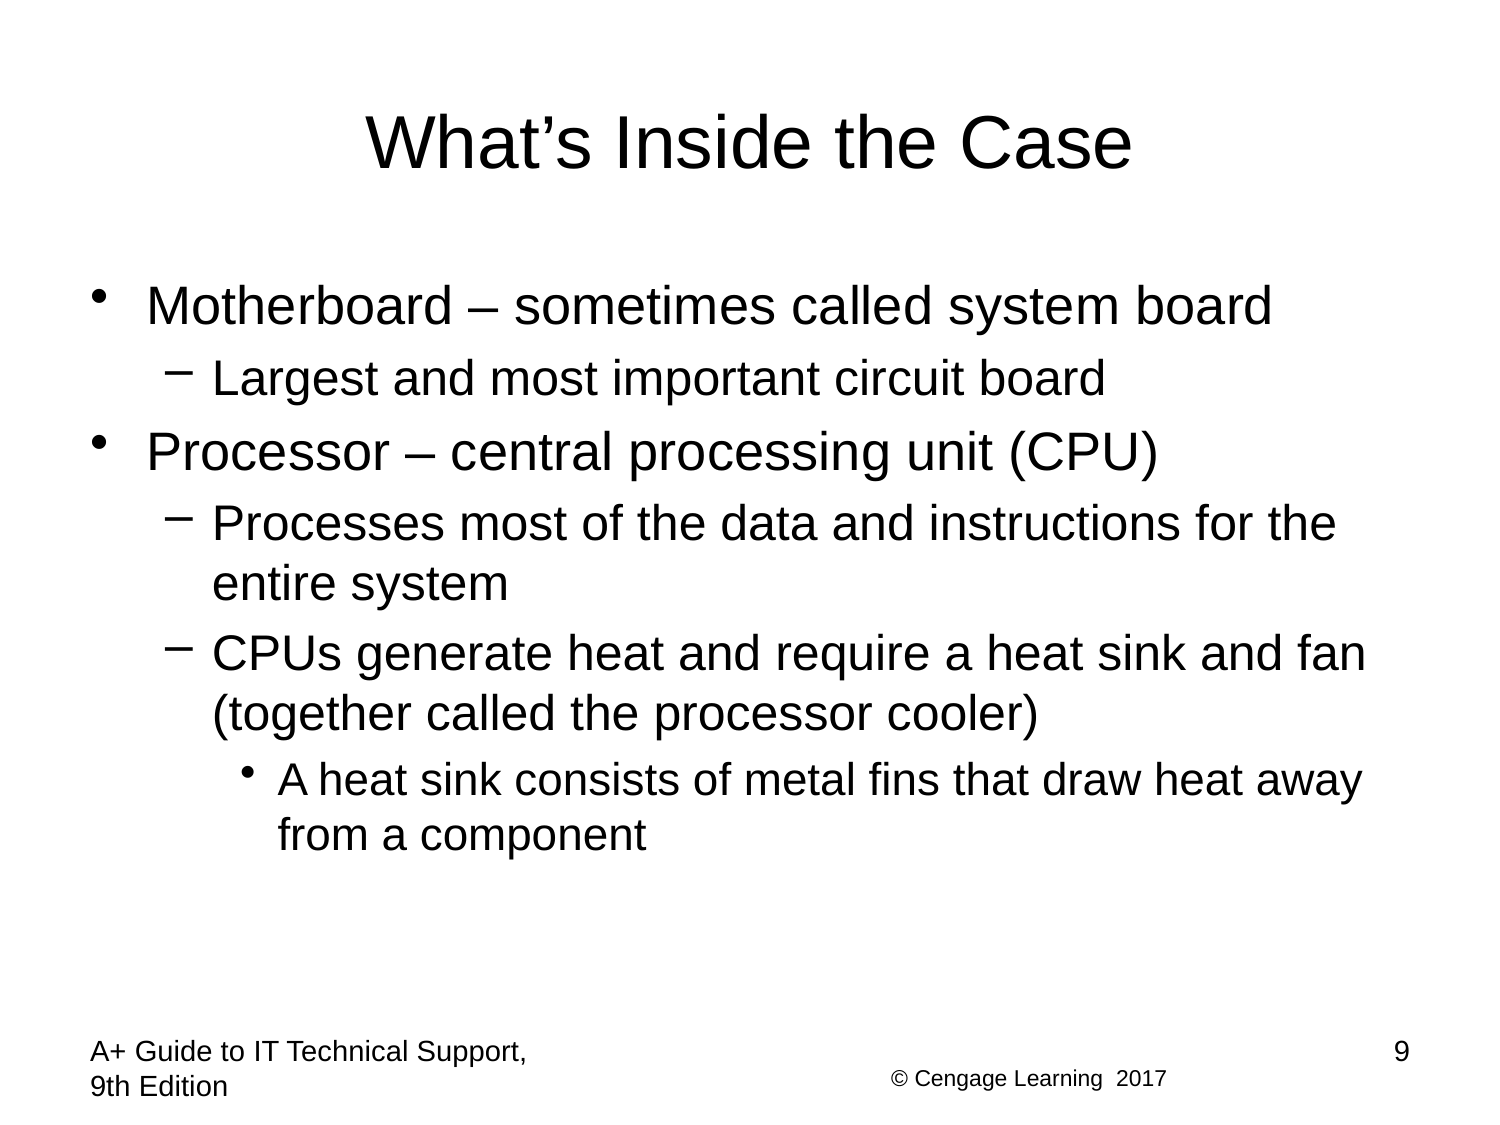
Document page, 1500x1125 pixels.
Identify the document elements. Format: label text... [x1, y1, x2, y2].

list Motherboard – sometimes called system board Largest and most important circuit board Processor – central processing unit (CPU) Processes most of the data and instructions for the entire system CPUs generate heat and require a heat sink and fan (together called the processor cooler) A heat sink consists of metal fins that draw heat away from a component [75, 262, 1425, 1005]
slide_number <number> [1312, 1024, 1425, 1103]
footer A+ Guide to IT Technical Support, 9th Edition [75, 1024, 588, 1103]
title What’s Inside the Case [75, 45, 1425, 233]
